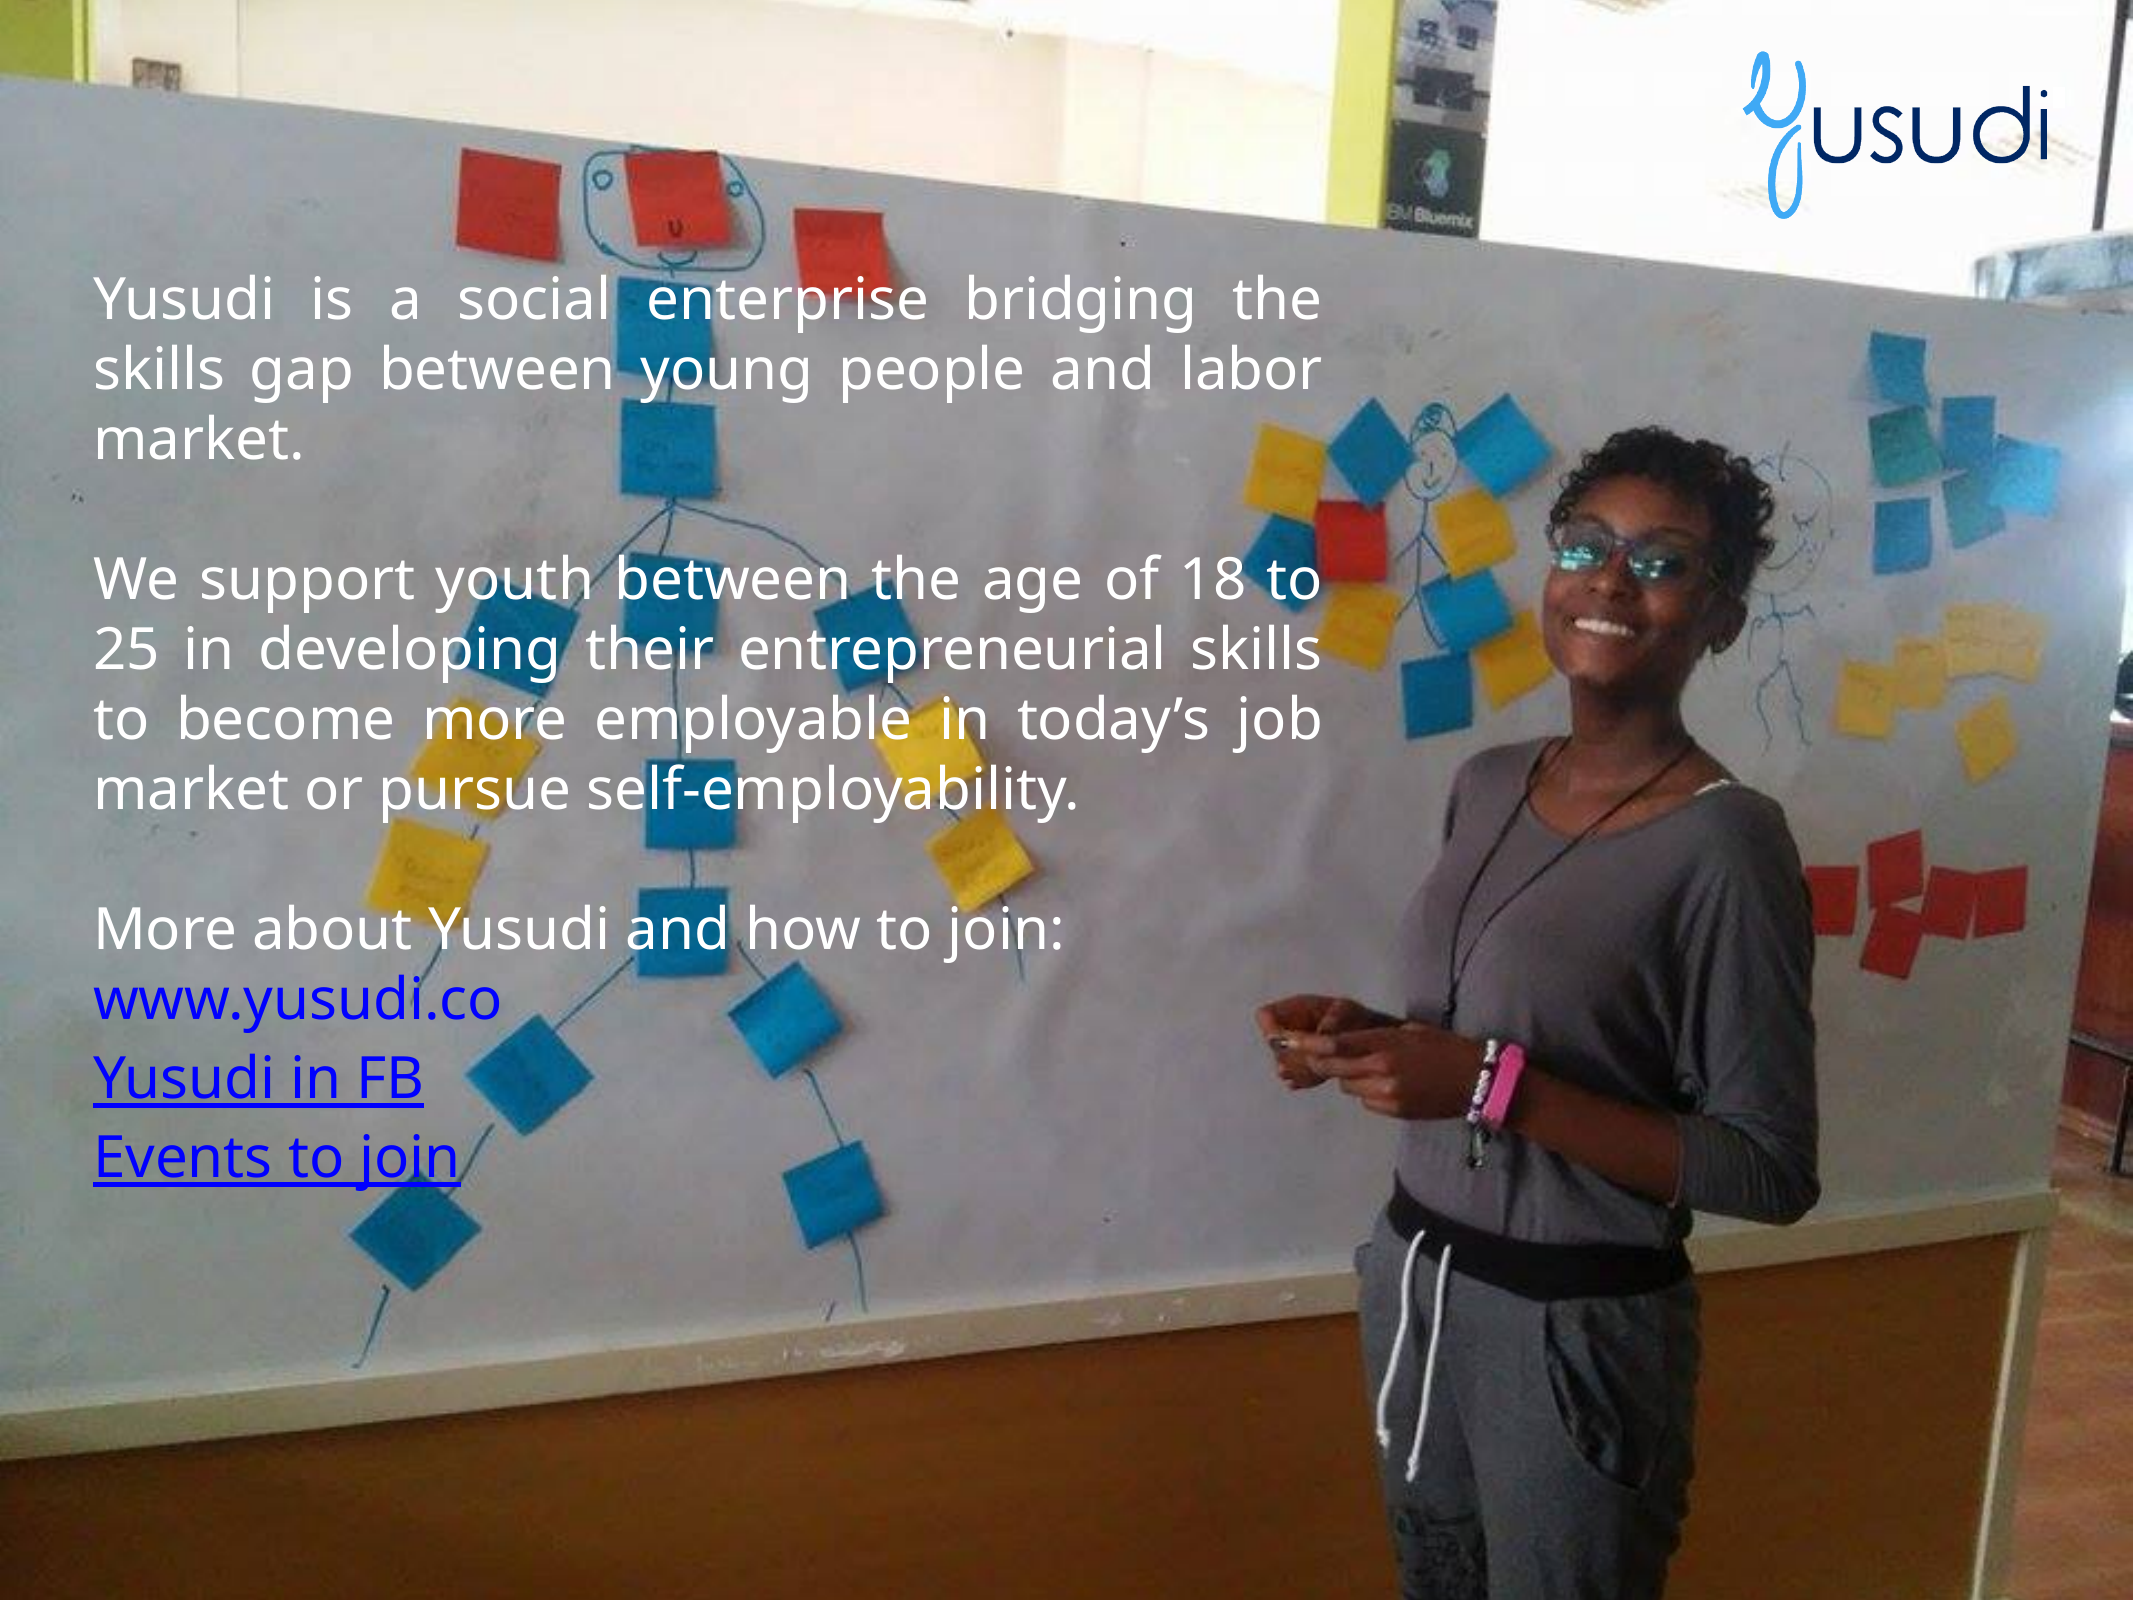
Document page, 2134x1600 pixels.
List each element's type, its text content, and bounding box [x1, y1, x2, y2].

picture [0, 0, 2134, 1600]
text_box Yusudi is a social enterprise bridging the skills gap between young people and labor market. We support youth between the age of 18 to 25 in developing their entrepreneurial skills to become more employable in today’s job market or pursue self-employability. More about Yusudi and how to join: www.yusudi.co Yusudi in FB Events to join [84, 252, 1332, 1348]
